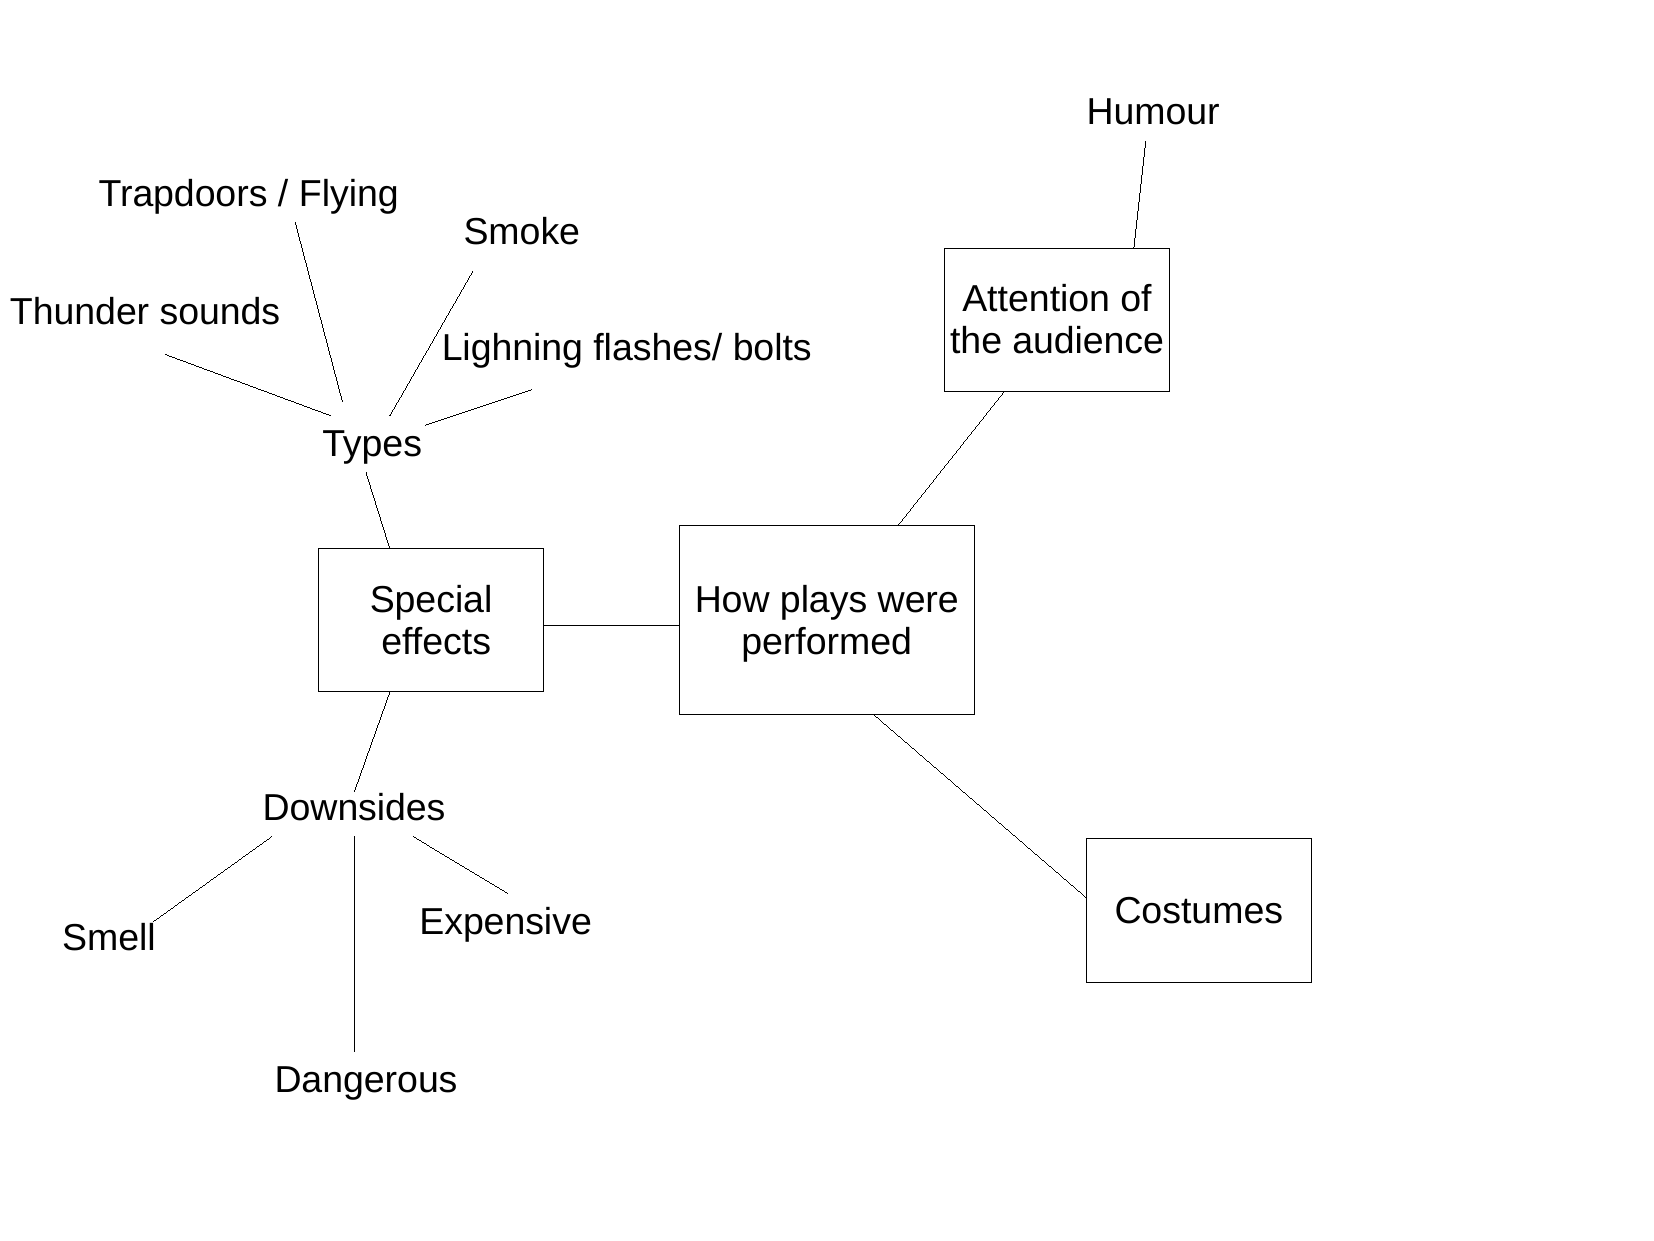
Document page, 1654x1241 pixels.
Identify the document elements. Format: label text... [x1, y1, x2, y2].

text_box Downsides [248, 779, 460, 837]
text_box Smoke [448, 202, 595, 260]
text_box Humour [1071, 82, 1252, 182]
text_box Special effects [318, 548, 544, 692]
text_box Expensive [404, 893, 607, 951]
text_box Lighning flashes/ bolts [427, 318, 827, 376]
text_box Costumes [1086, 838, 1312, 983]
text_box Dangerous [259, 1051, 473, 1109]
text_box How plays were performed [679, 525, 975, 715]
text_box Trapdoors / Flying [83, 165, 414, 223]
text_box Thunder sounds [0, 283, 296, 341]
text_box Types [307, 415, 438, 473]
text_box Smell [47, 909, 171, 967]
text_box Attention of the audience [944, 248, 1170, 392]
